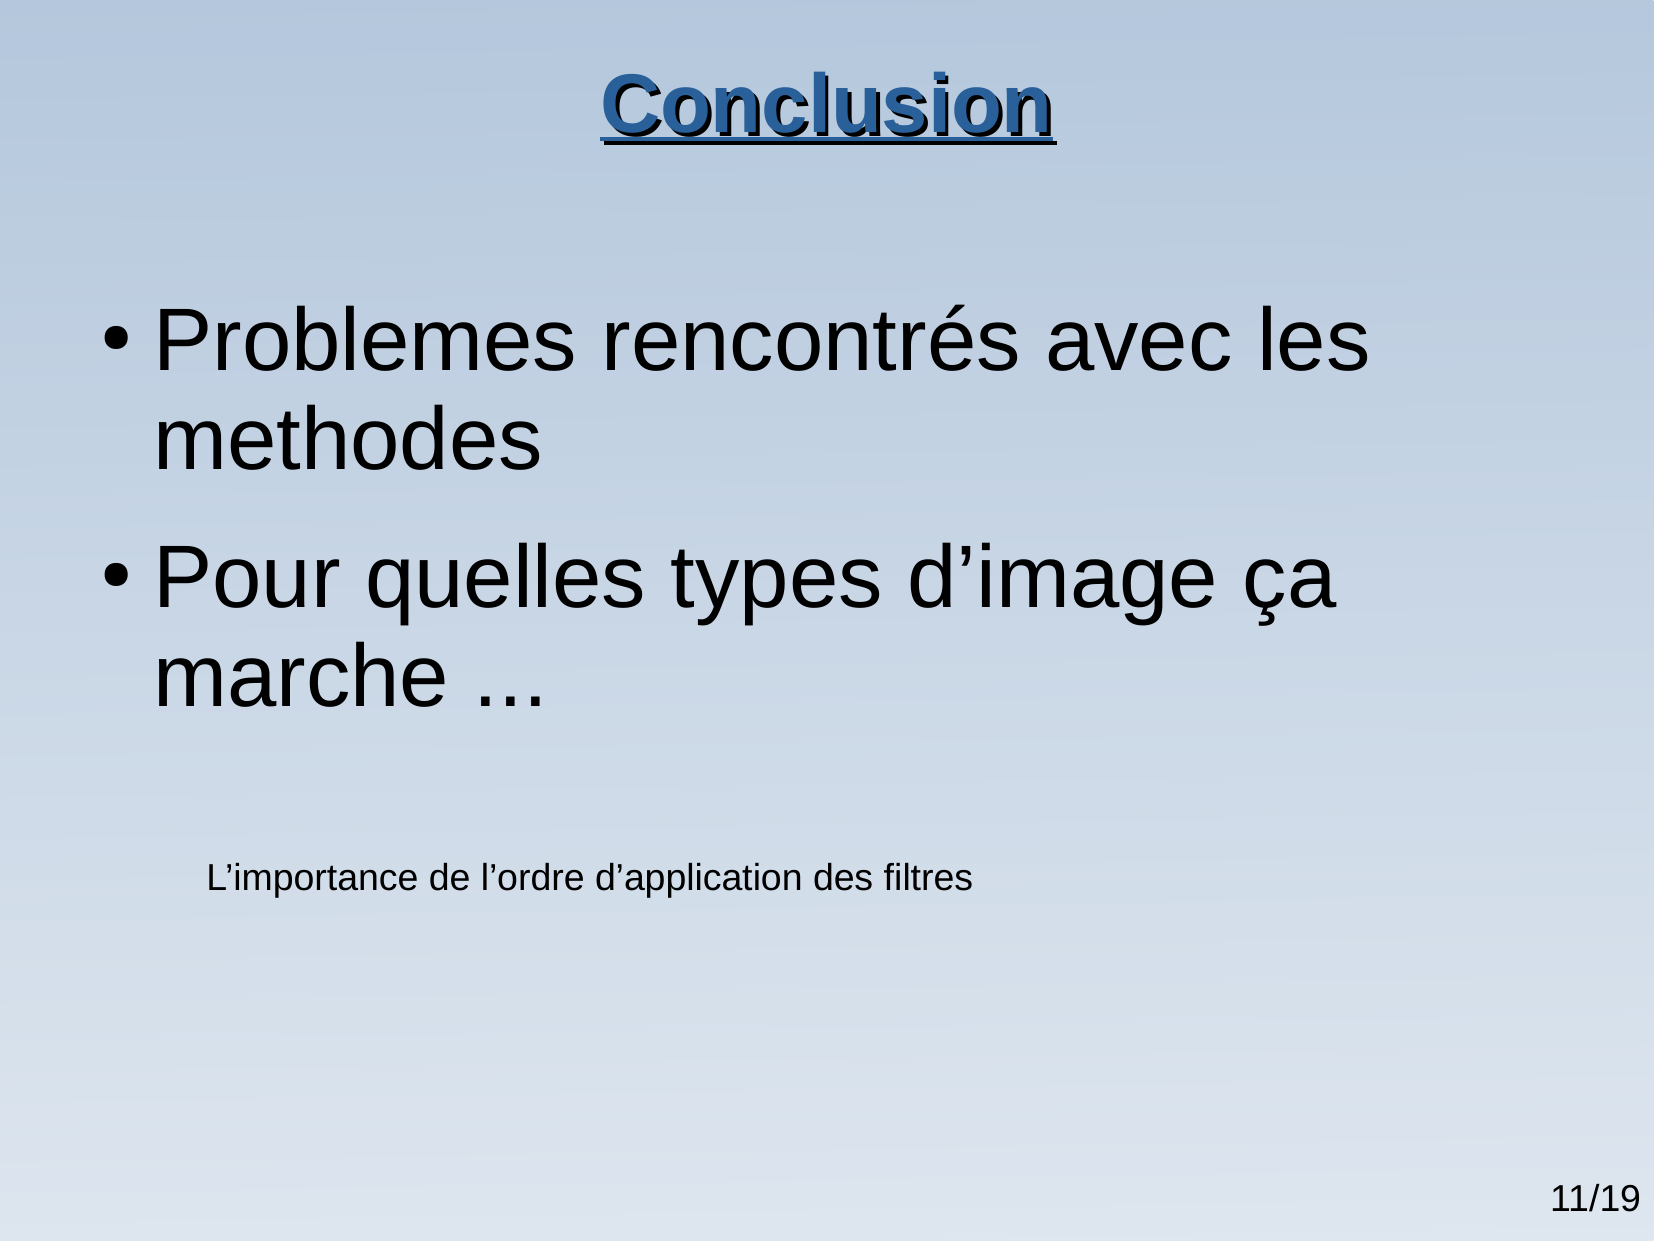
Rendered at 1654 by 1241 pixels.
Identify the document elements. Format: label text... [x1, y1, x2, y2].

text_box L’importance de l’ordre d’application des filtres [191, 848, 991, 906]
title Conclusion [82, 0, 1571, 207]
list Problemes rencontrés avec les methodes Pour quelles types d’image ça marche ... [82, 290, 1571, 1010]
